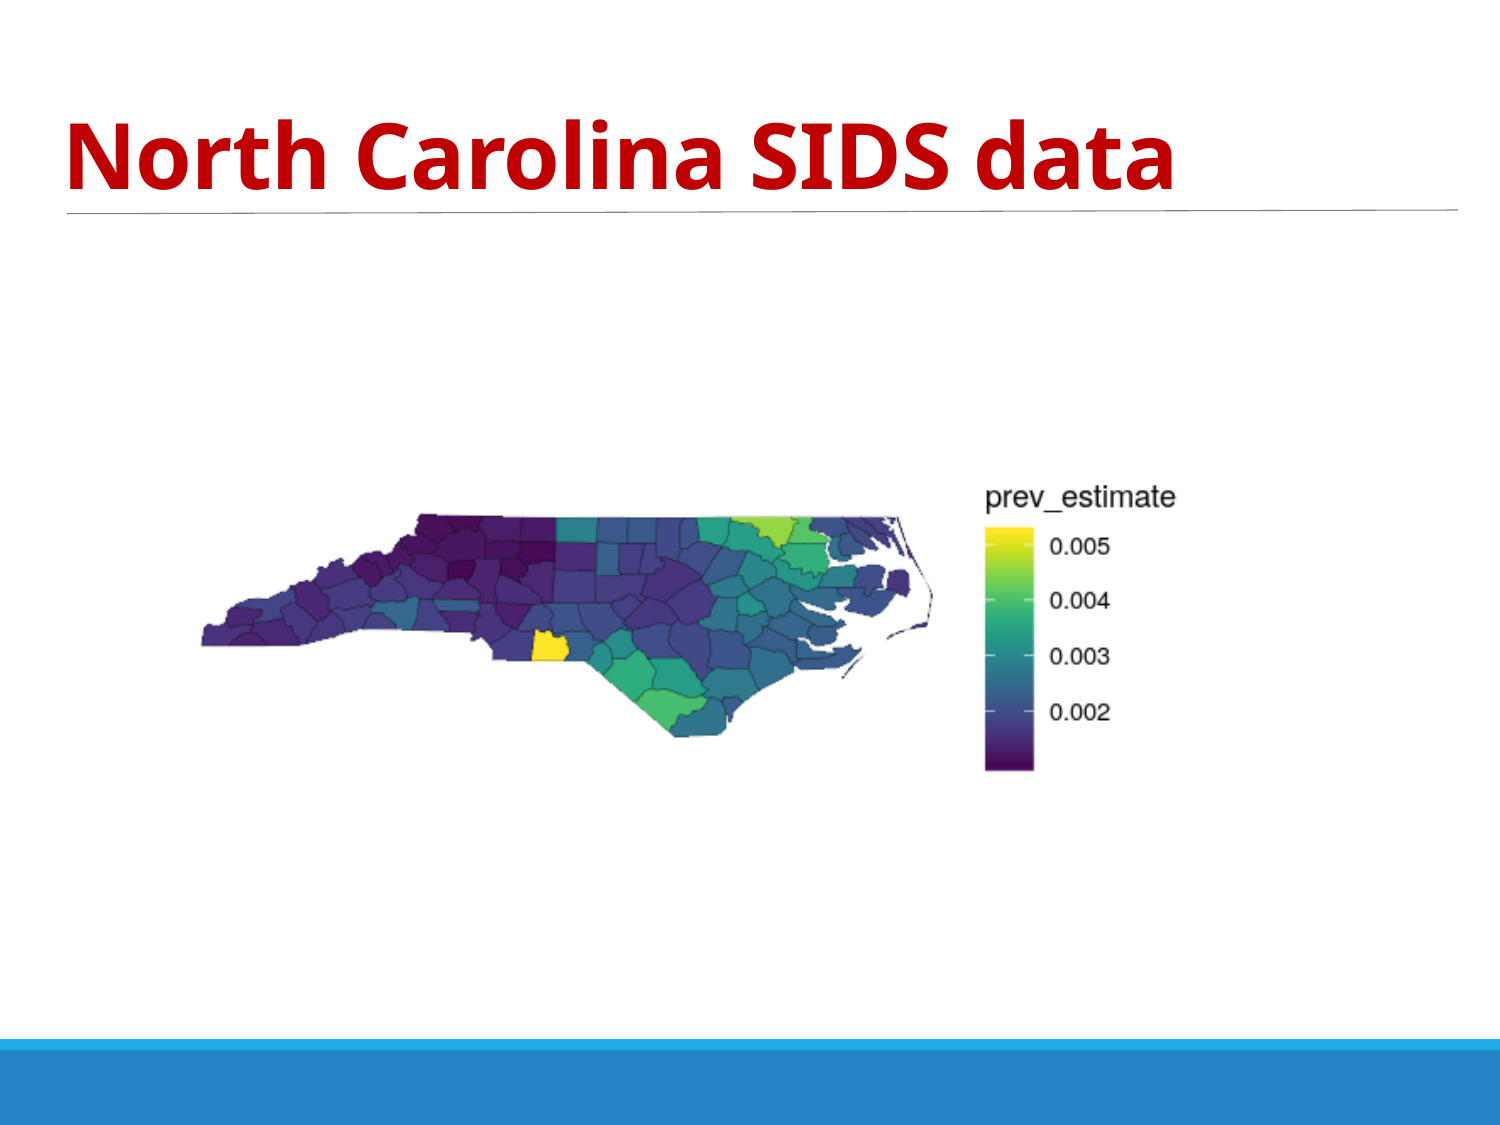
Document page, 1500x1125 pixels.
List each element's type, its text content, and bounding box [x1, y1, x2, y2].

picture [165, 220, 1180, 1032]
title North Carolina SIDS data [62, 58, 1471, 257]
